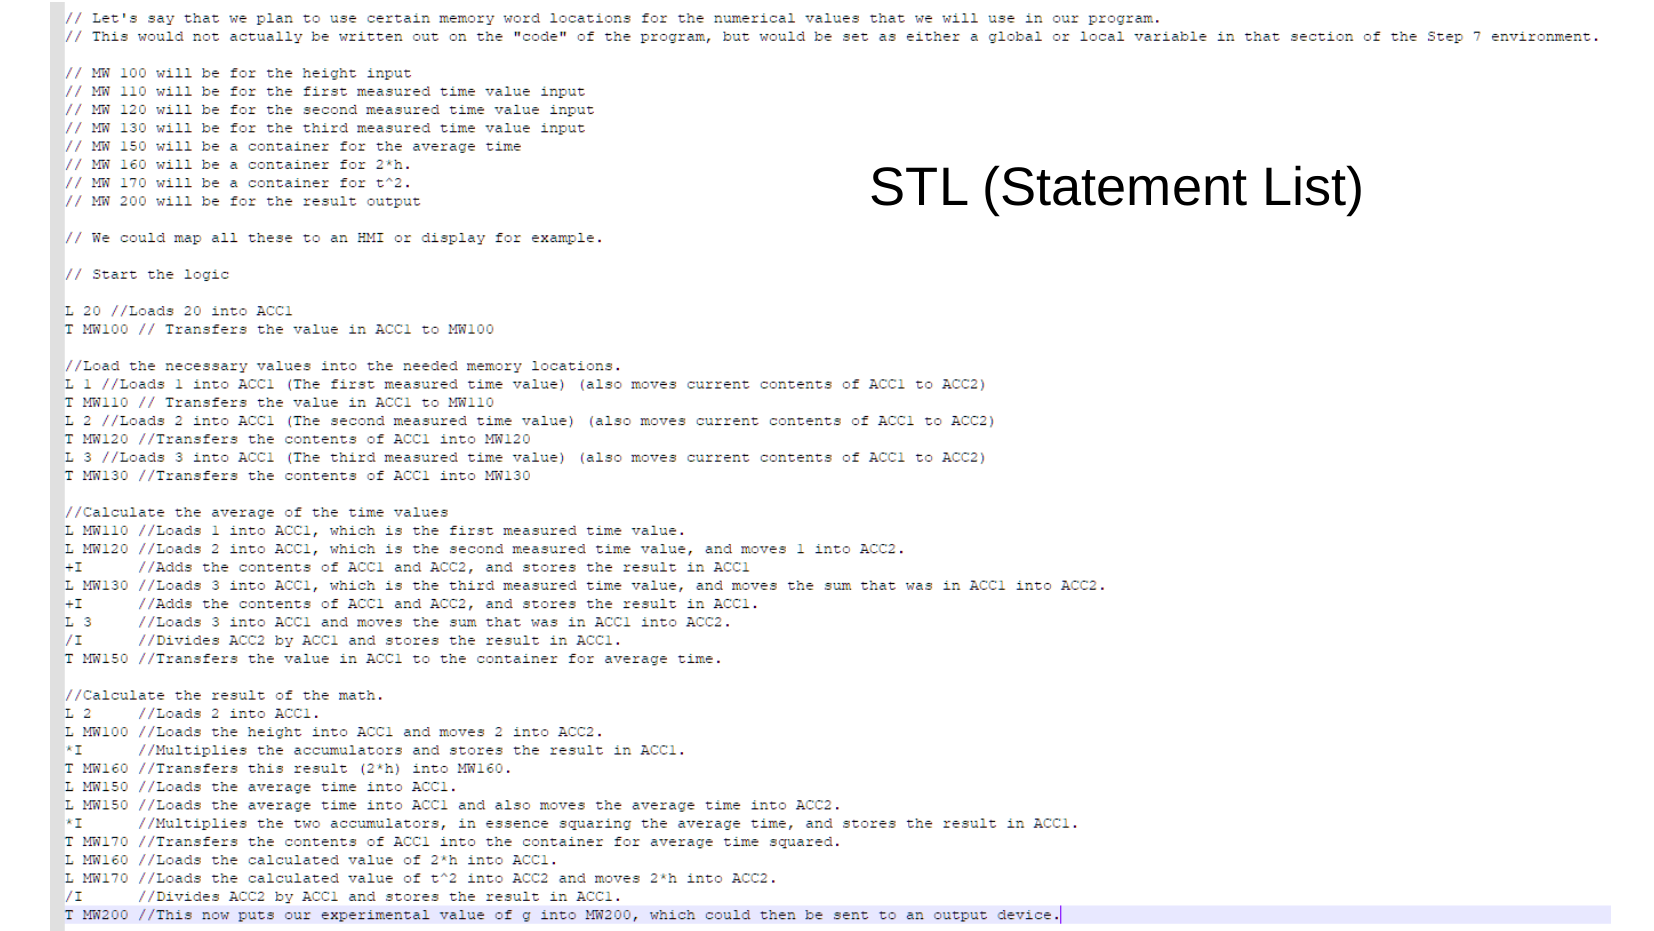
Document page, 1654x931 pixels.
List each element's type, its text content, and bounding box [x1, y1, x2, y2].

text_box STL (Statement List) [855, 148, 1381, 225]
picture [50, 2, 1611, 931]
